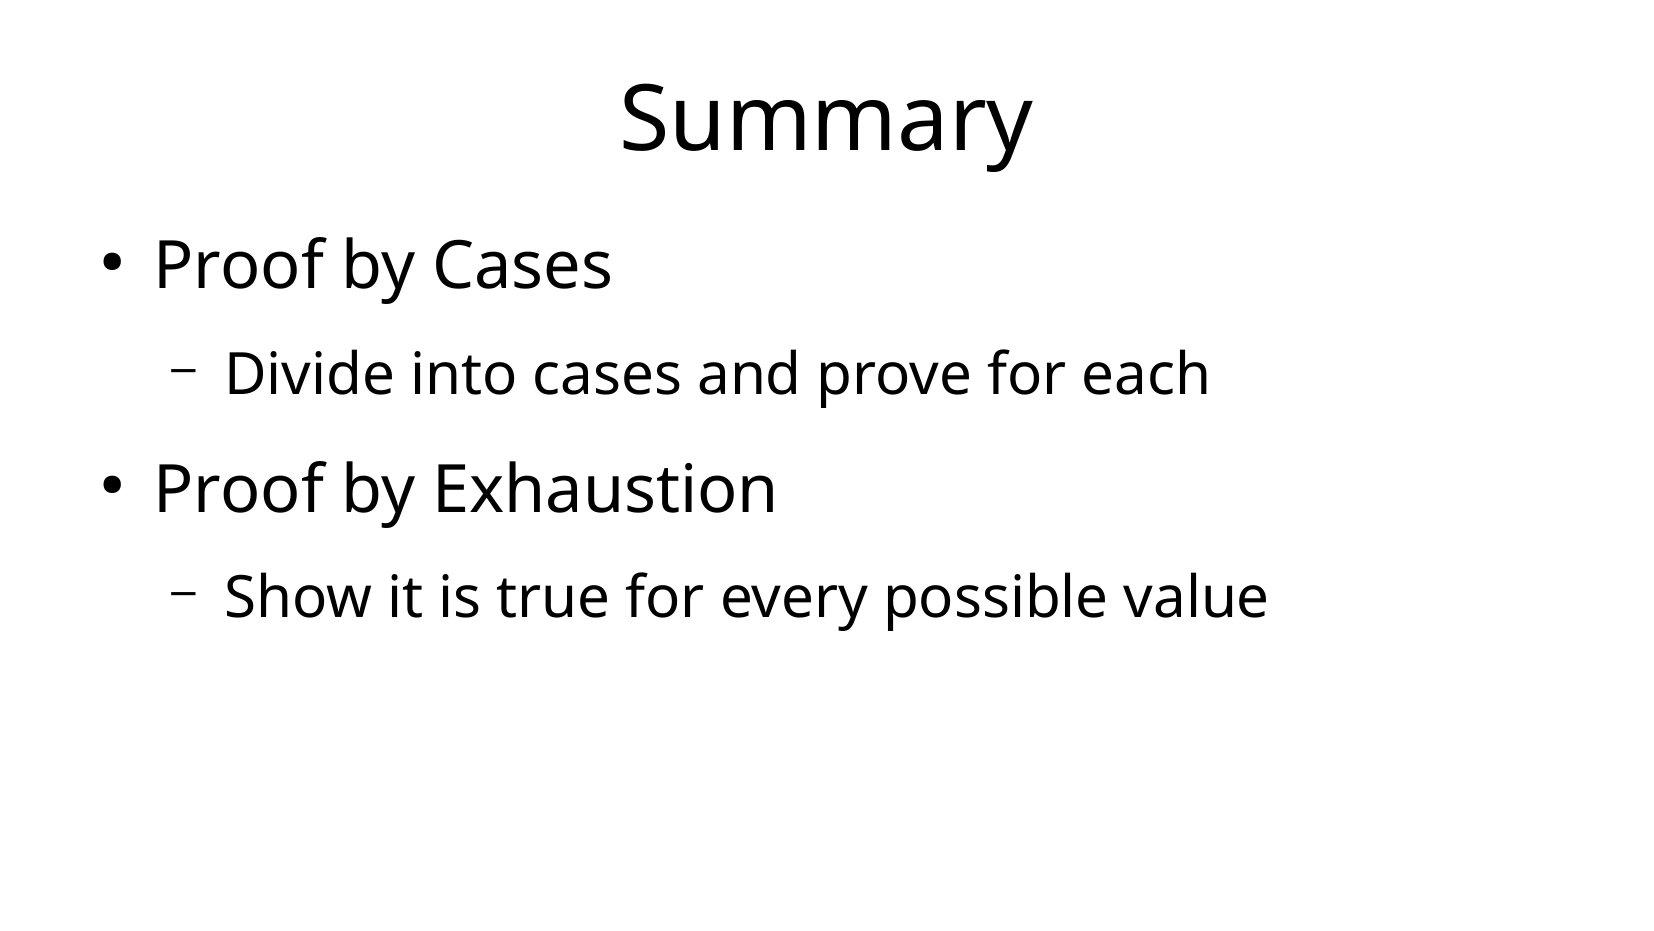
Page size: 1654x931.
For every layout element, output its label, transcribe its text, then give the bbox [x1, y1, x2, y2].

title Summary [82, 37, 1571, 193]
list Proof by Cases Divide into cases and prove for each Proof by Exhaustion Show it is true for every possible value [82, 217, 1571, 758]
